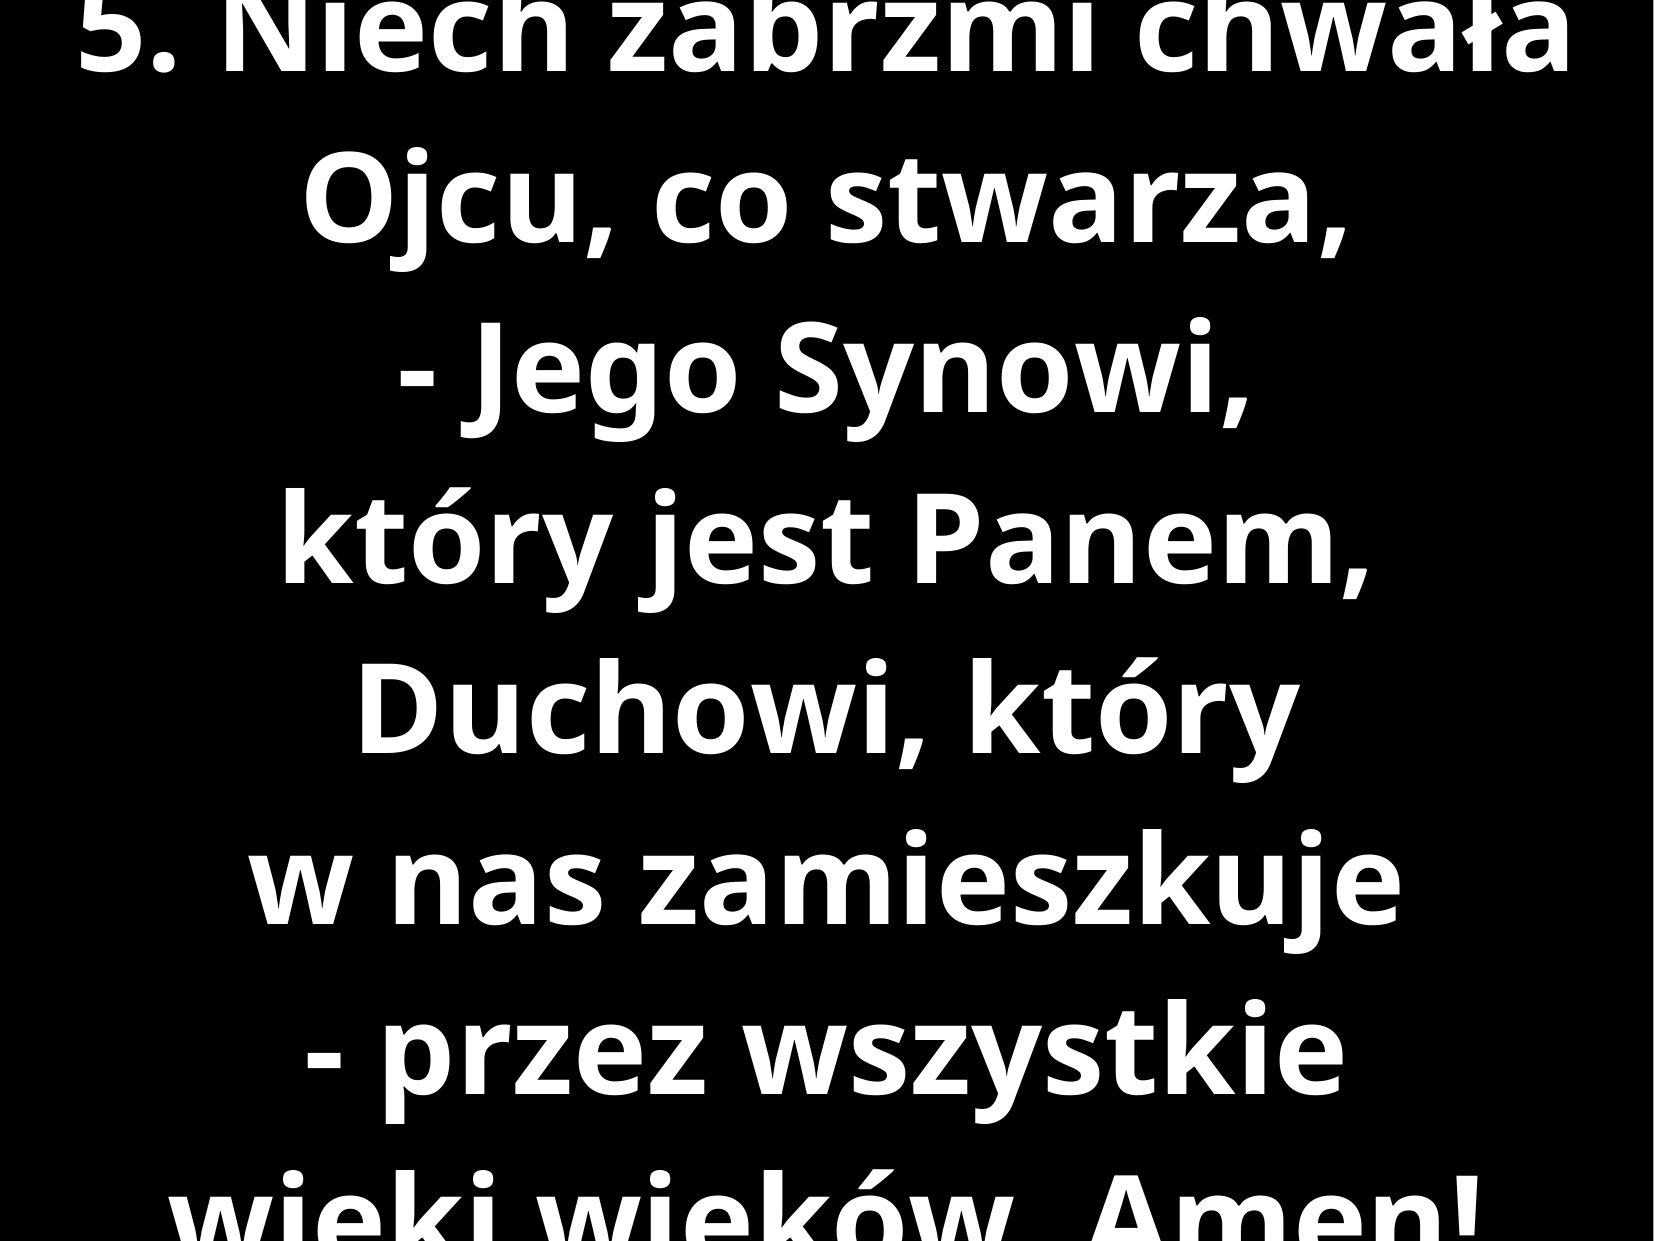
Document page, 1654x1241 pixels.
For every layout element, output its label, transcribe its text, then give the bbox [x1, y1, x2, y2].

title 5. Niech zabrzmi chwała Ojcu, co stwarza, - Jego Synowi, który jest Panem, Duchowi, który w nas zamieszkuje - przez wszystkie wieki wieków. Amen! [0, 0, 1654, 1241]
